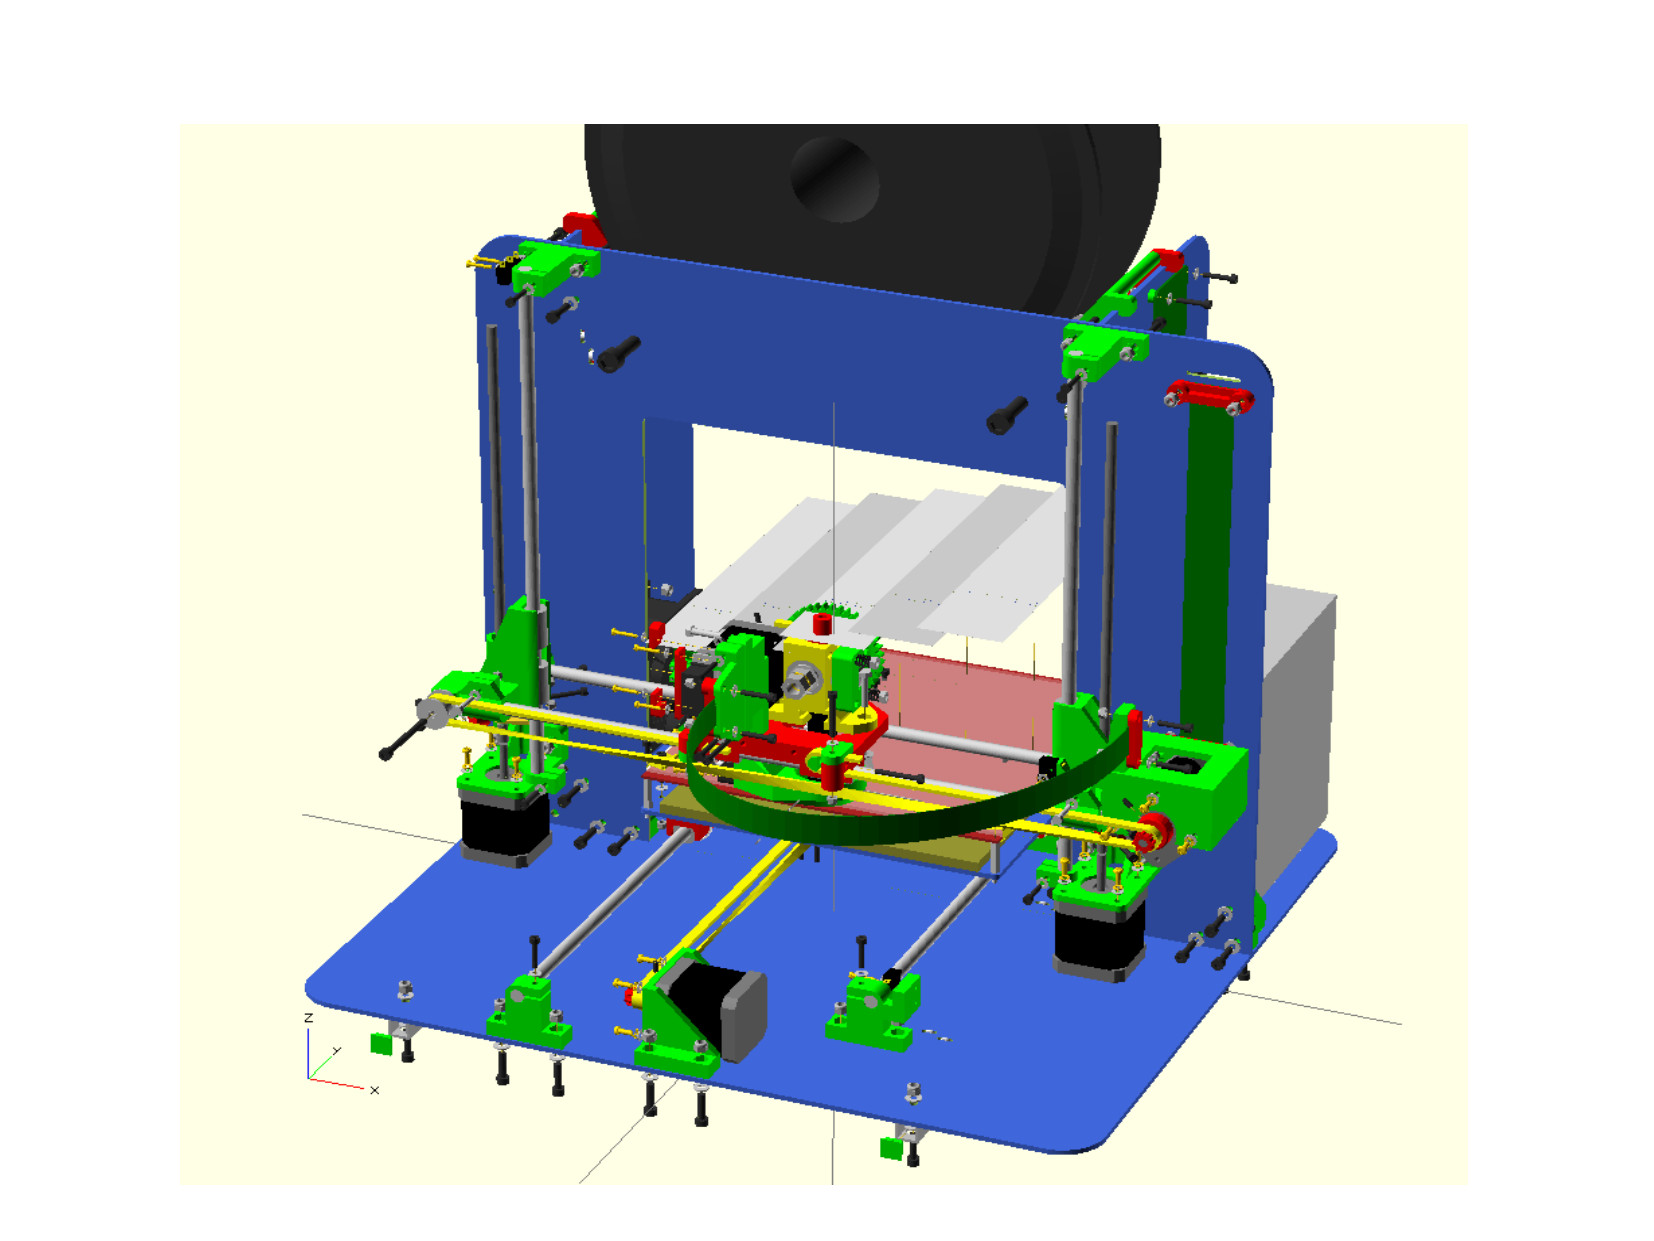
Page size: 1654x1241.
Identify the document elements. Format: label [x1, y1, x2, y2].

picture [180, 124, 1468, 1186]
